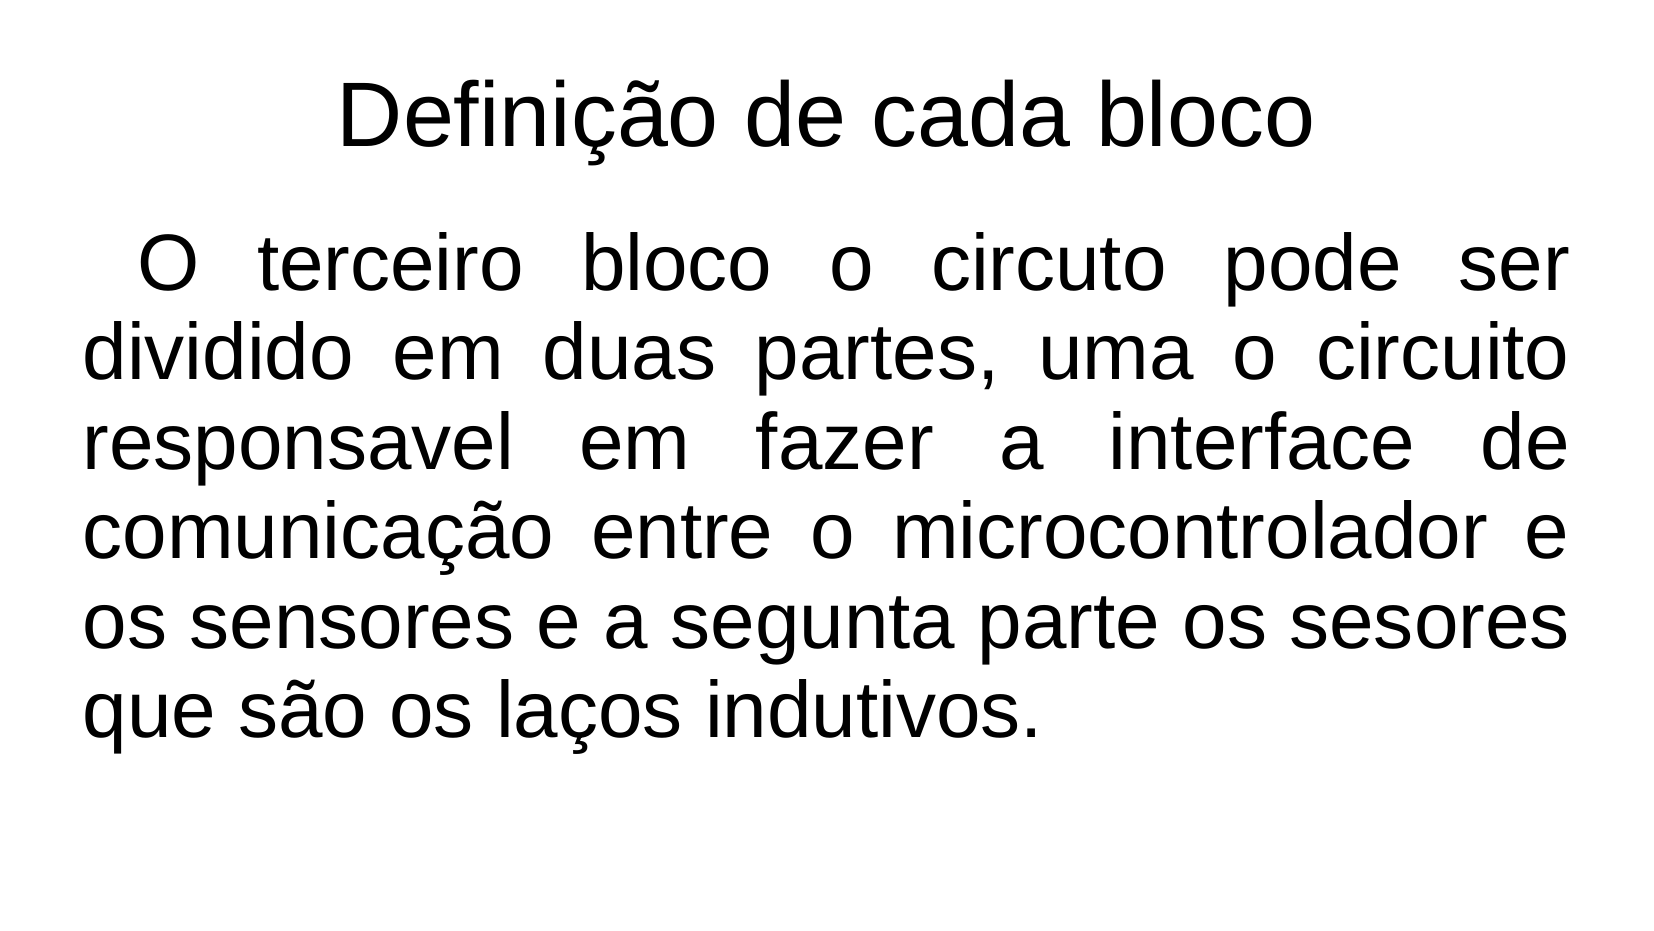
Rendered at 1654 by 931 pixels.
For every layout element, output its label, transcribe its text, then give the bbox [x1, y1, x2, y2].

title Definição de cada bloco [82, 37, 1571, 193]
list O terceiro bloco o circuto pode ser dividido em duas partes, uma o circuito responsavel em fazer a interface de comunicação entre o microcontrolador e os sensores e a segunta parte os sesores que são os laços indutivos. [82, 217, 1571, 758]
